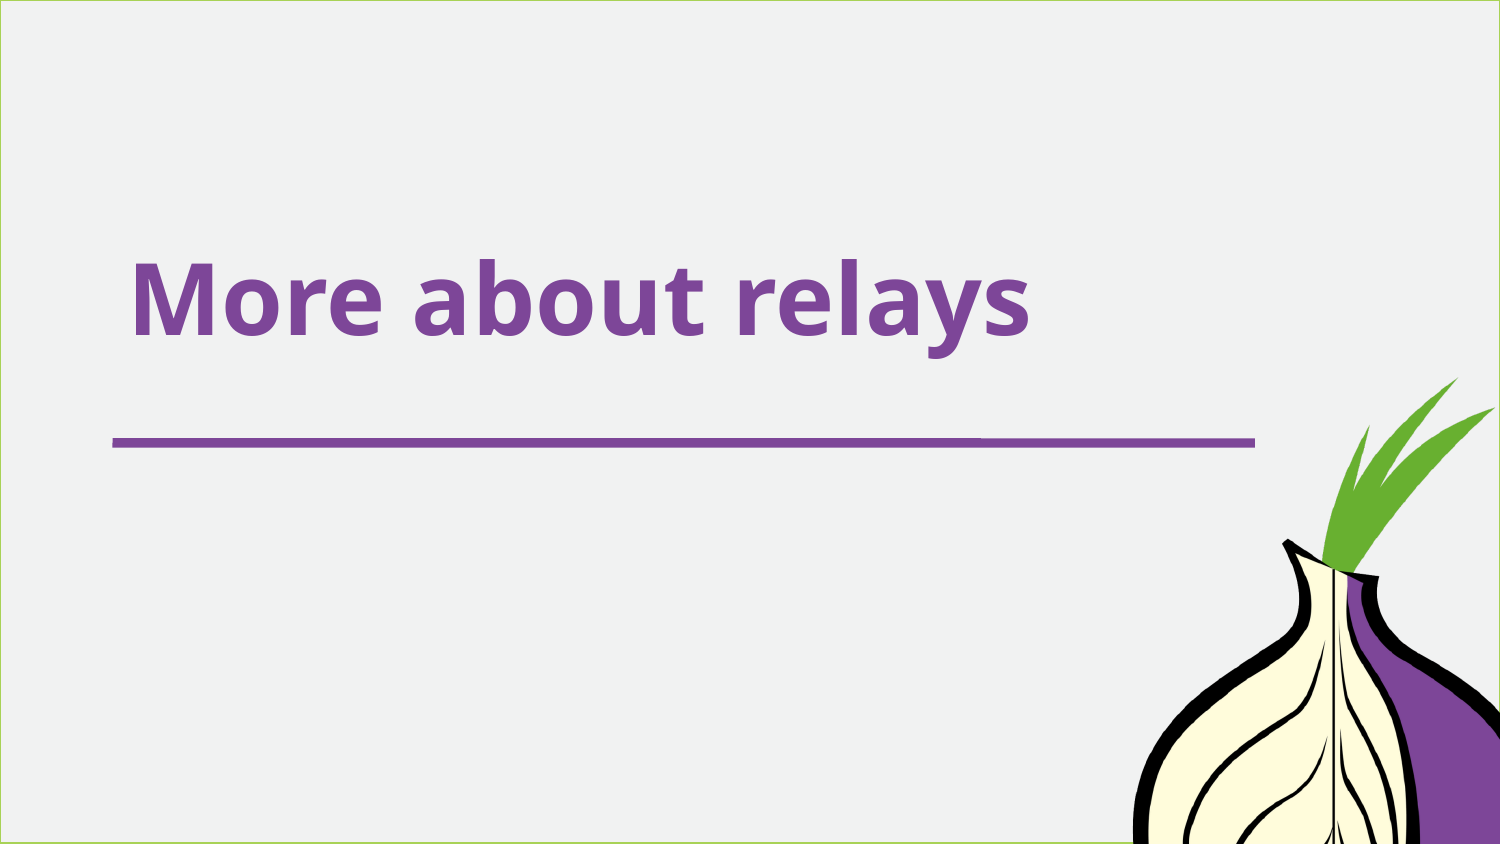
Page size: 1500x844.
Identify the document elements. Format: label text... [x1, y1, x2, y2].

text_box More about relays [112, 148, 1387, 443]
picture [1122, 377, 1500, 844]
